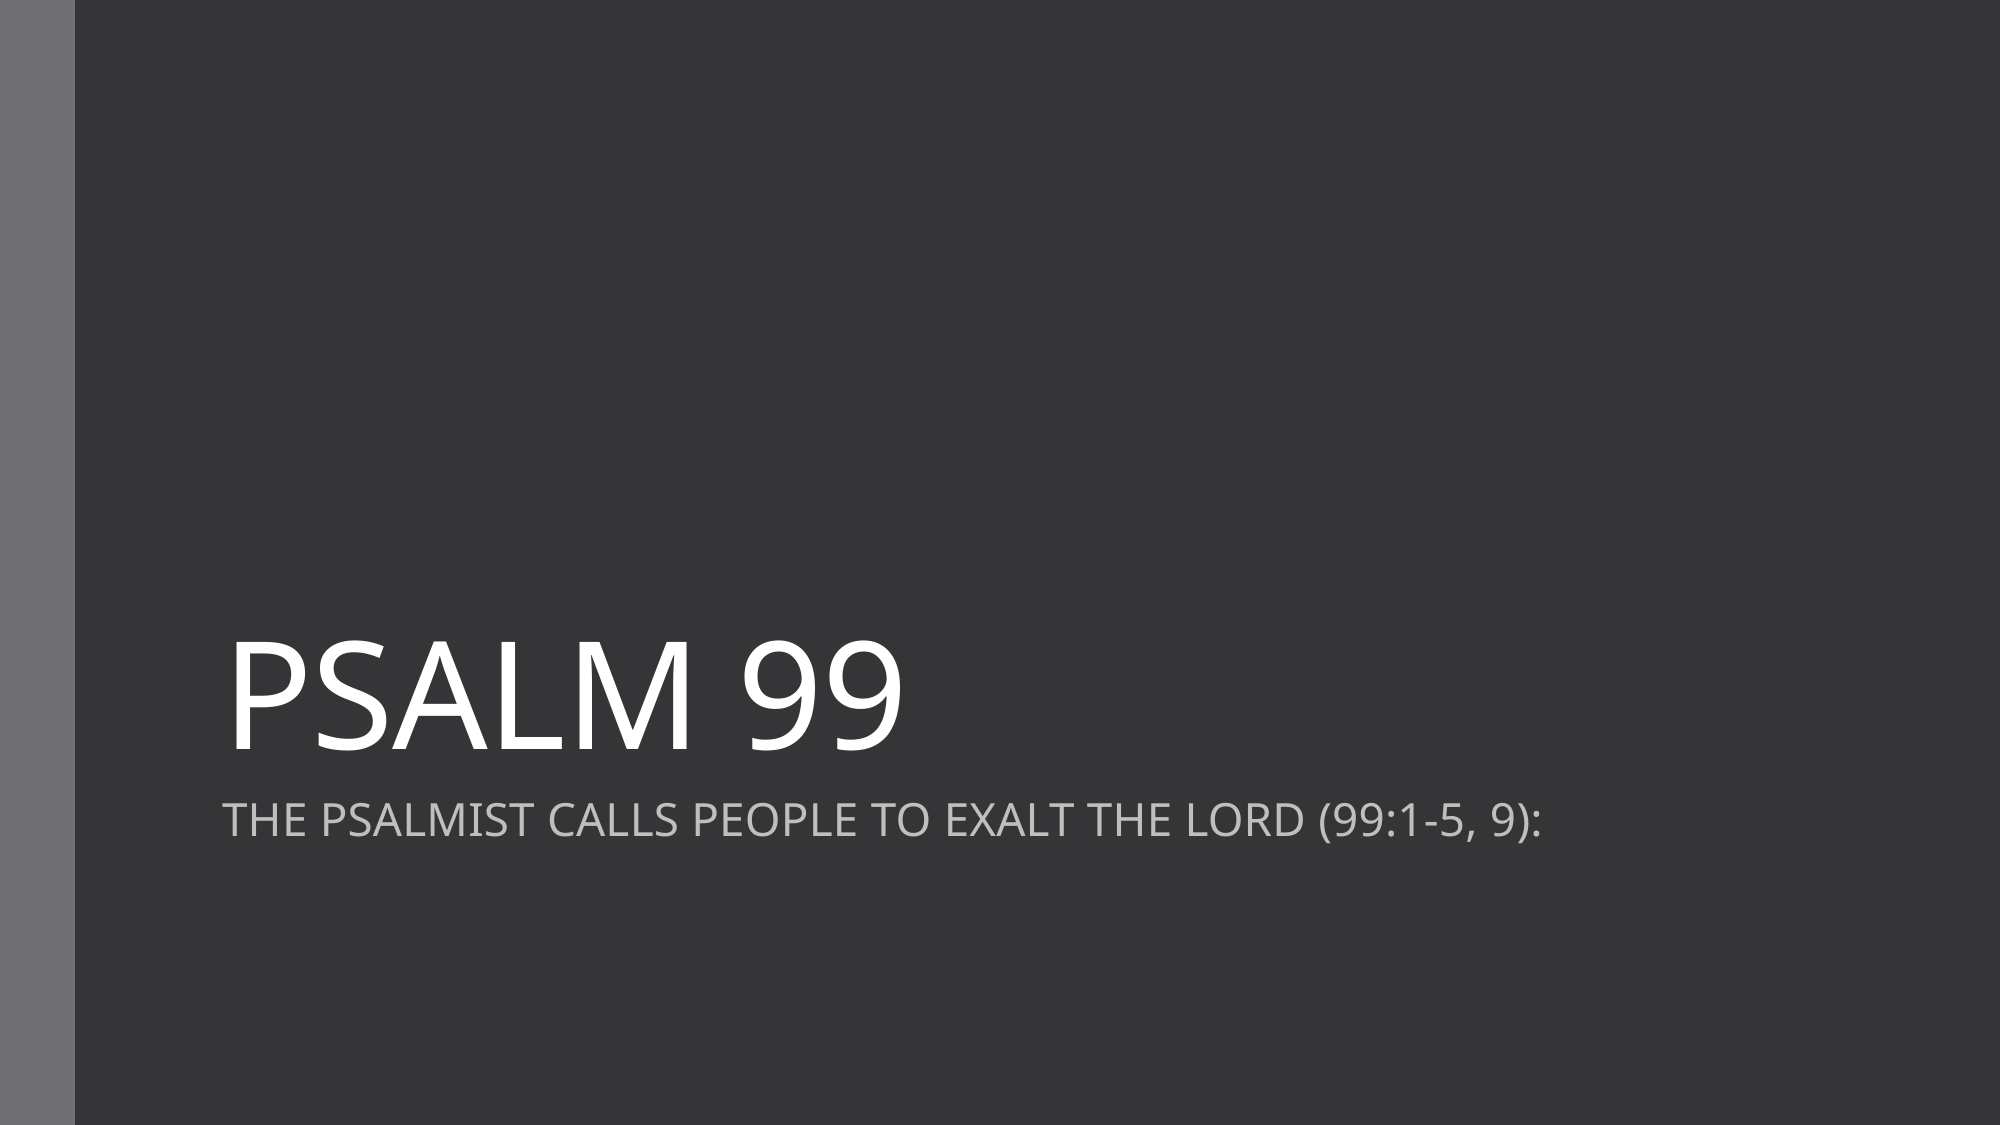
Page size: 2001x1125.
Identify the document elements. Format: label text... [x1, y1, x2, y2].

title PSALM 99 [206, 124, 1752, 787]
subtitle THE PSALMIST CALLS PEOPLE TO EXALT THE LORD (99:1-5, 9): [206, 787, 1752, 1066]
